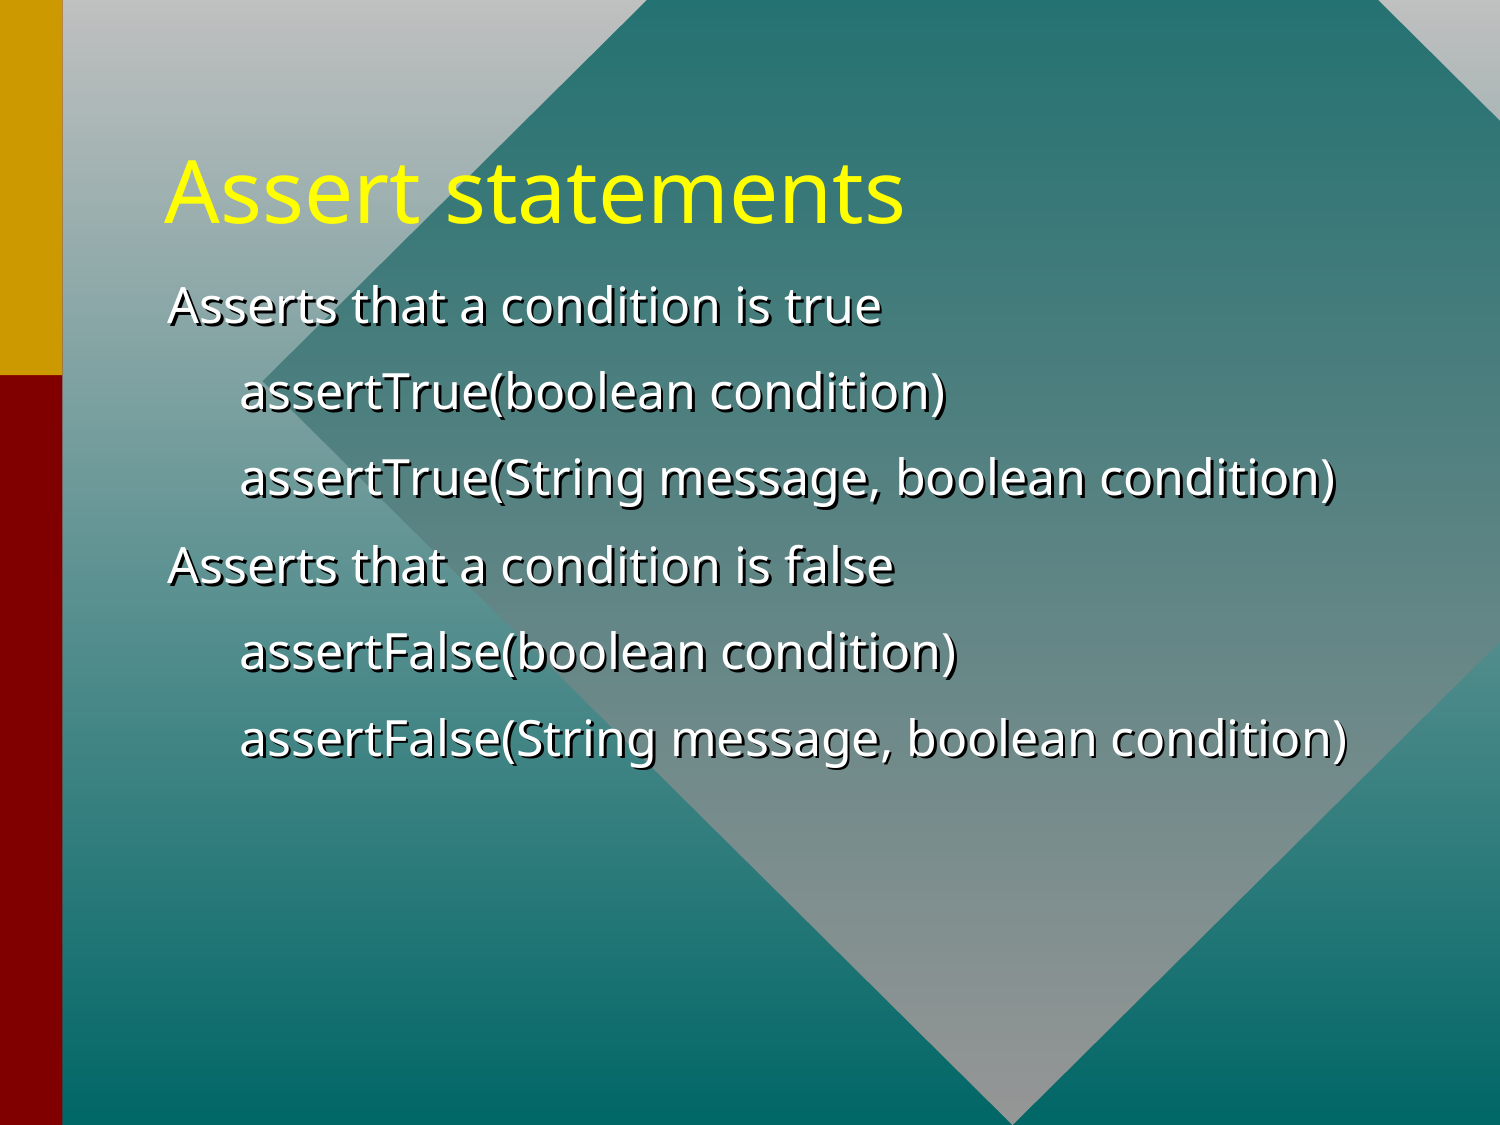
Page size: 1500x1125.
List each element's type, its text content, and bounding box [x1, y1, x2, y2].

list Asserts that a condition is true assertTrue(boolean condition) assertTrue(String message, boolean condition) Asserts that a condition is false assertFalse(boolean condition) assertFalse(String message, boolean condition) [149, 262, 1388, 1039]
title Assert statements [150, 99, 1351, 262]
